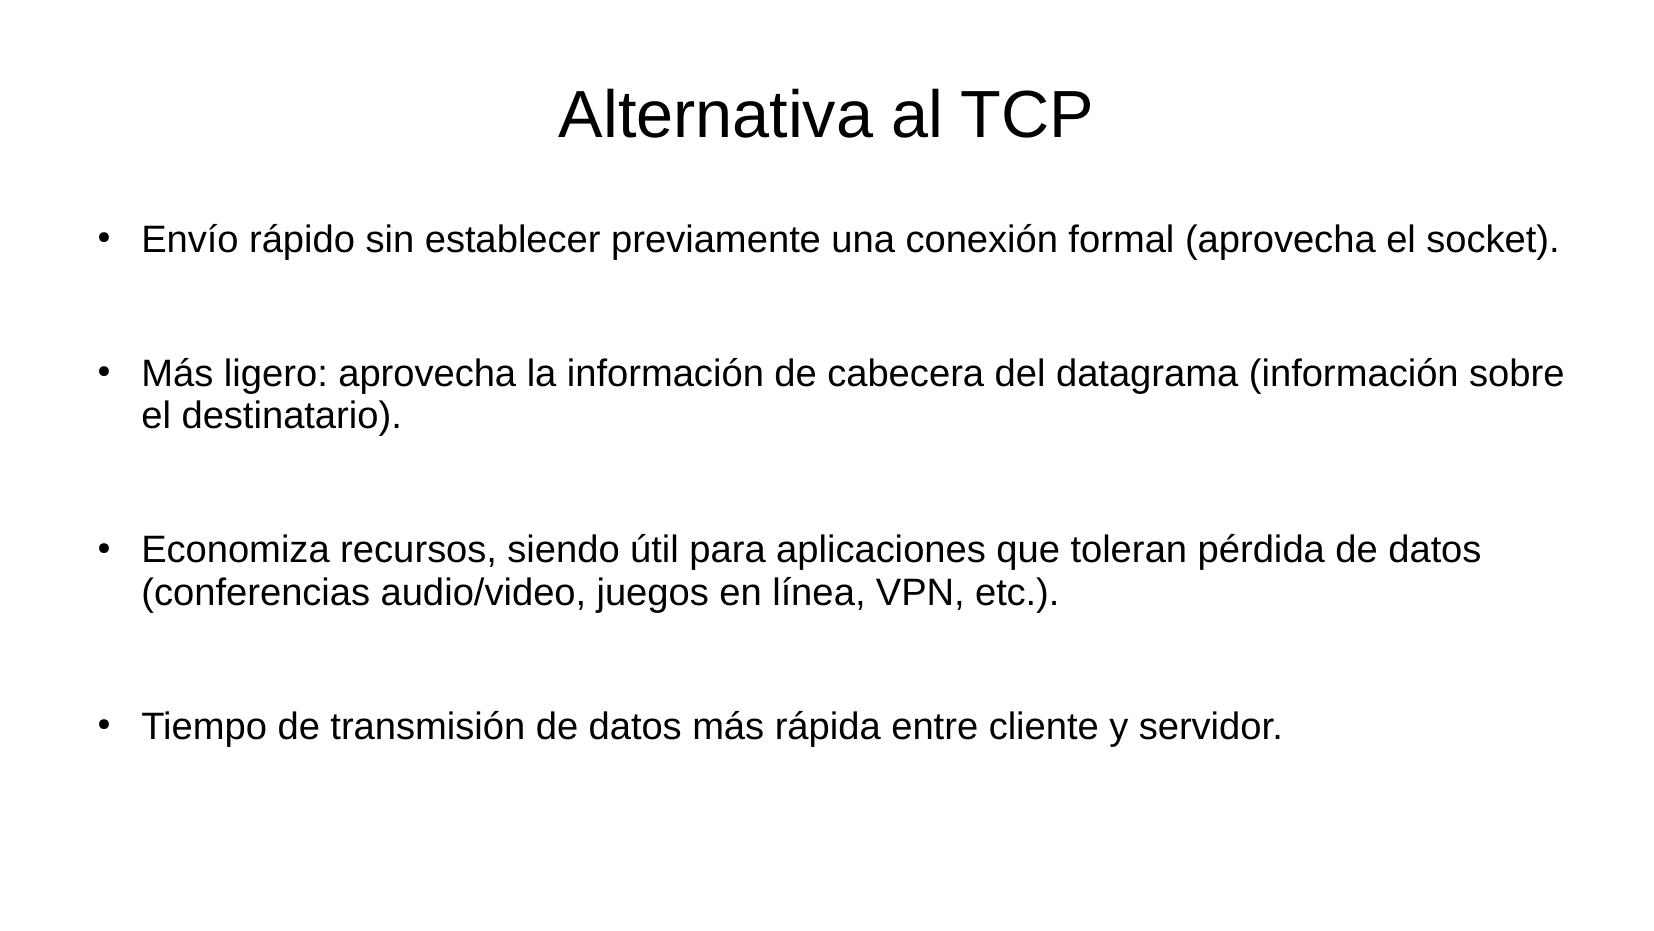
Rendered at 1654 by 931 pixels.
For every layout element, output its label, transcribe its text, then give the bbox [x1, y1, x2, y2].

list Envío rápido sin establecer previamente una conexión formal (aprovecha el socket). Más ligero: aprovecha la información de cabecera del datagrama (información sobre el destinatario). Economiza recursos, siendo útil para aplicaciones que toleran pérdida de datos (conferencias audio/video, juegos en línea, VPN, etc.). Tiempo de transmisión de datos más rápida entre cliente y servidor. [82, 217, 1571, 758]
title Alternativa al TCP [82, 37, 1571, 193]
